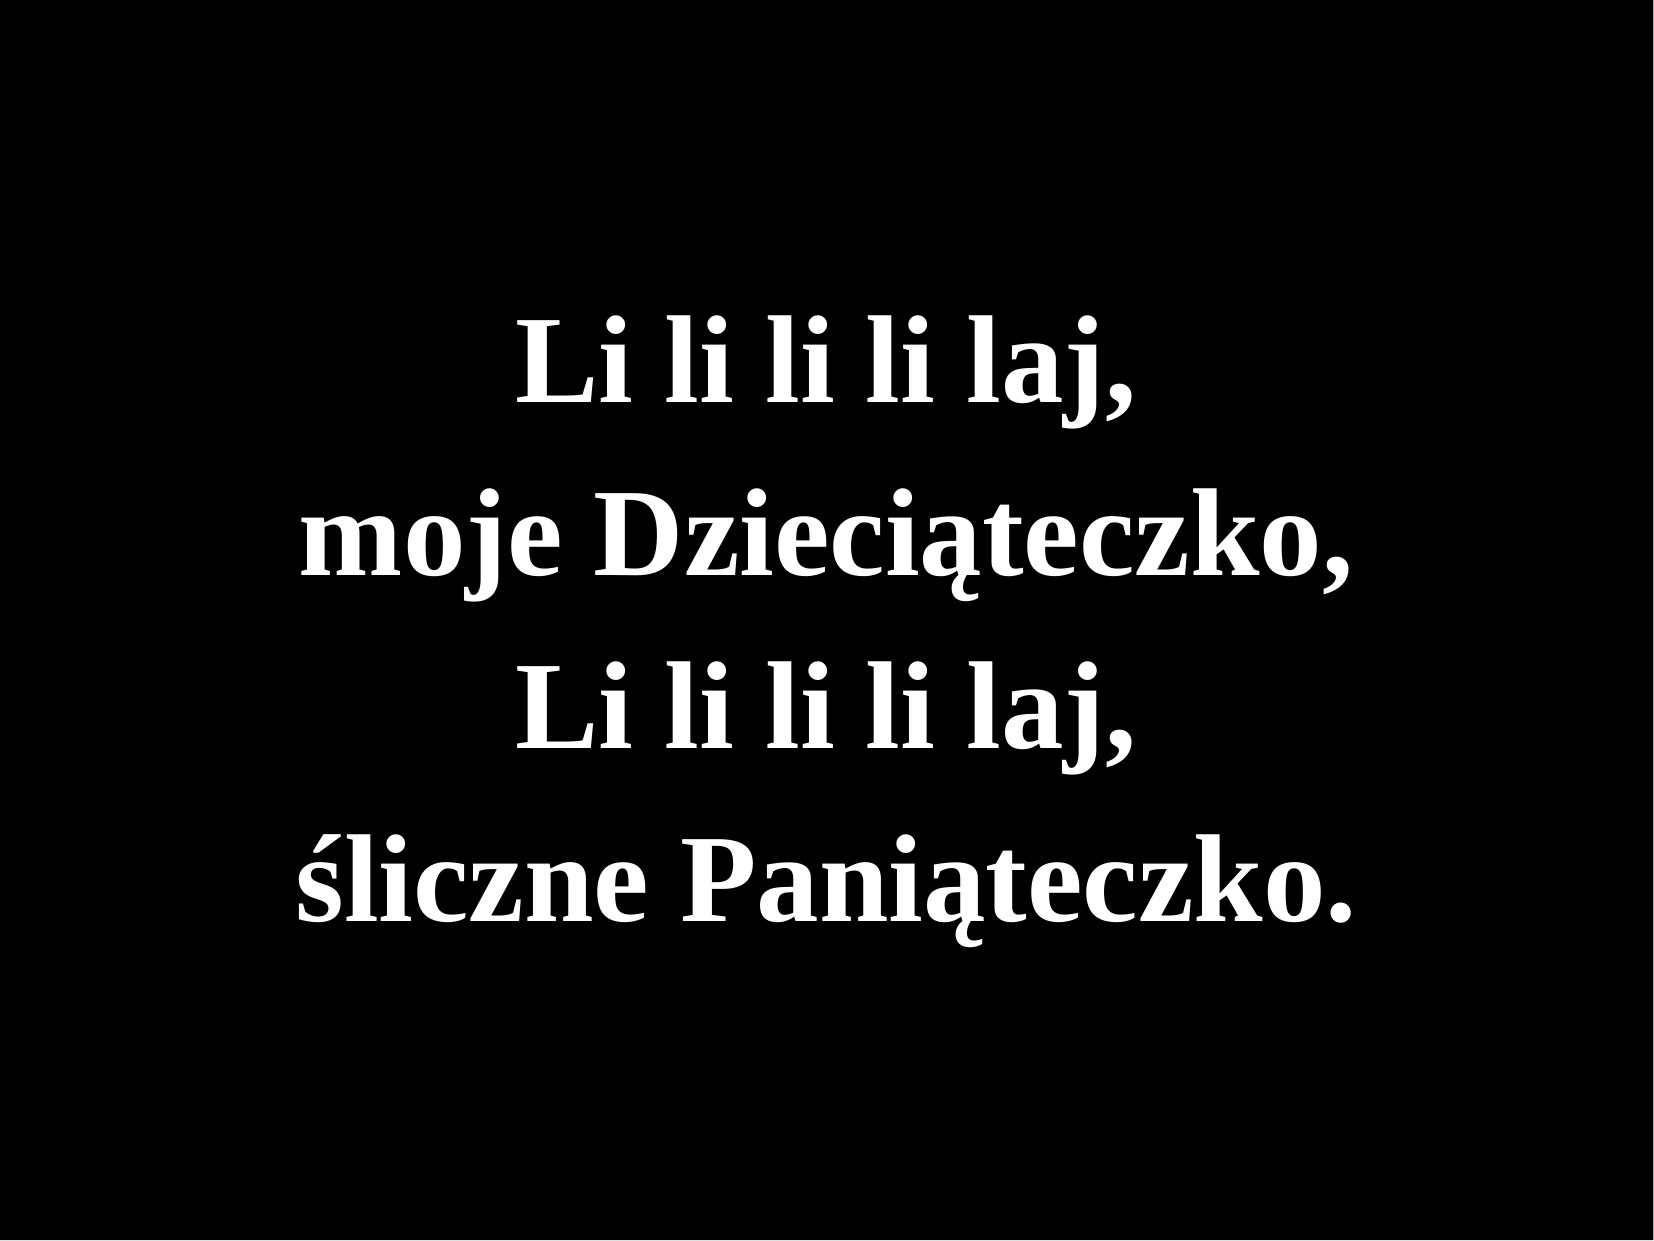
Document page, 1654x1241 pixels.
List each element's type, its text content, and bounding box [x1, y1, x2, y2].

title Li li li li laj, ppp moje Dzieciąteczko, ppp Li li li li laj, ppp śliczne Paniąteczko. [0, 0, 1654, 1241]
